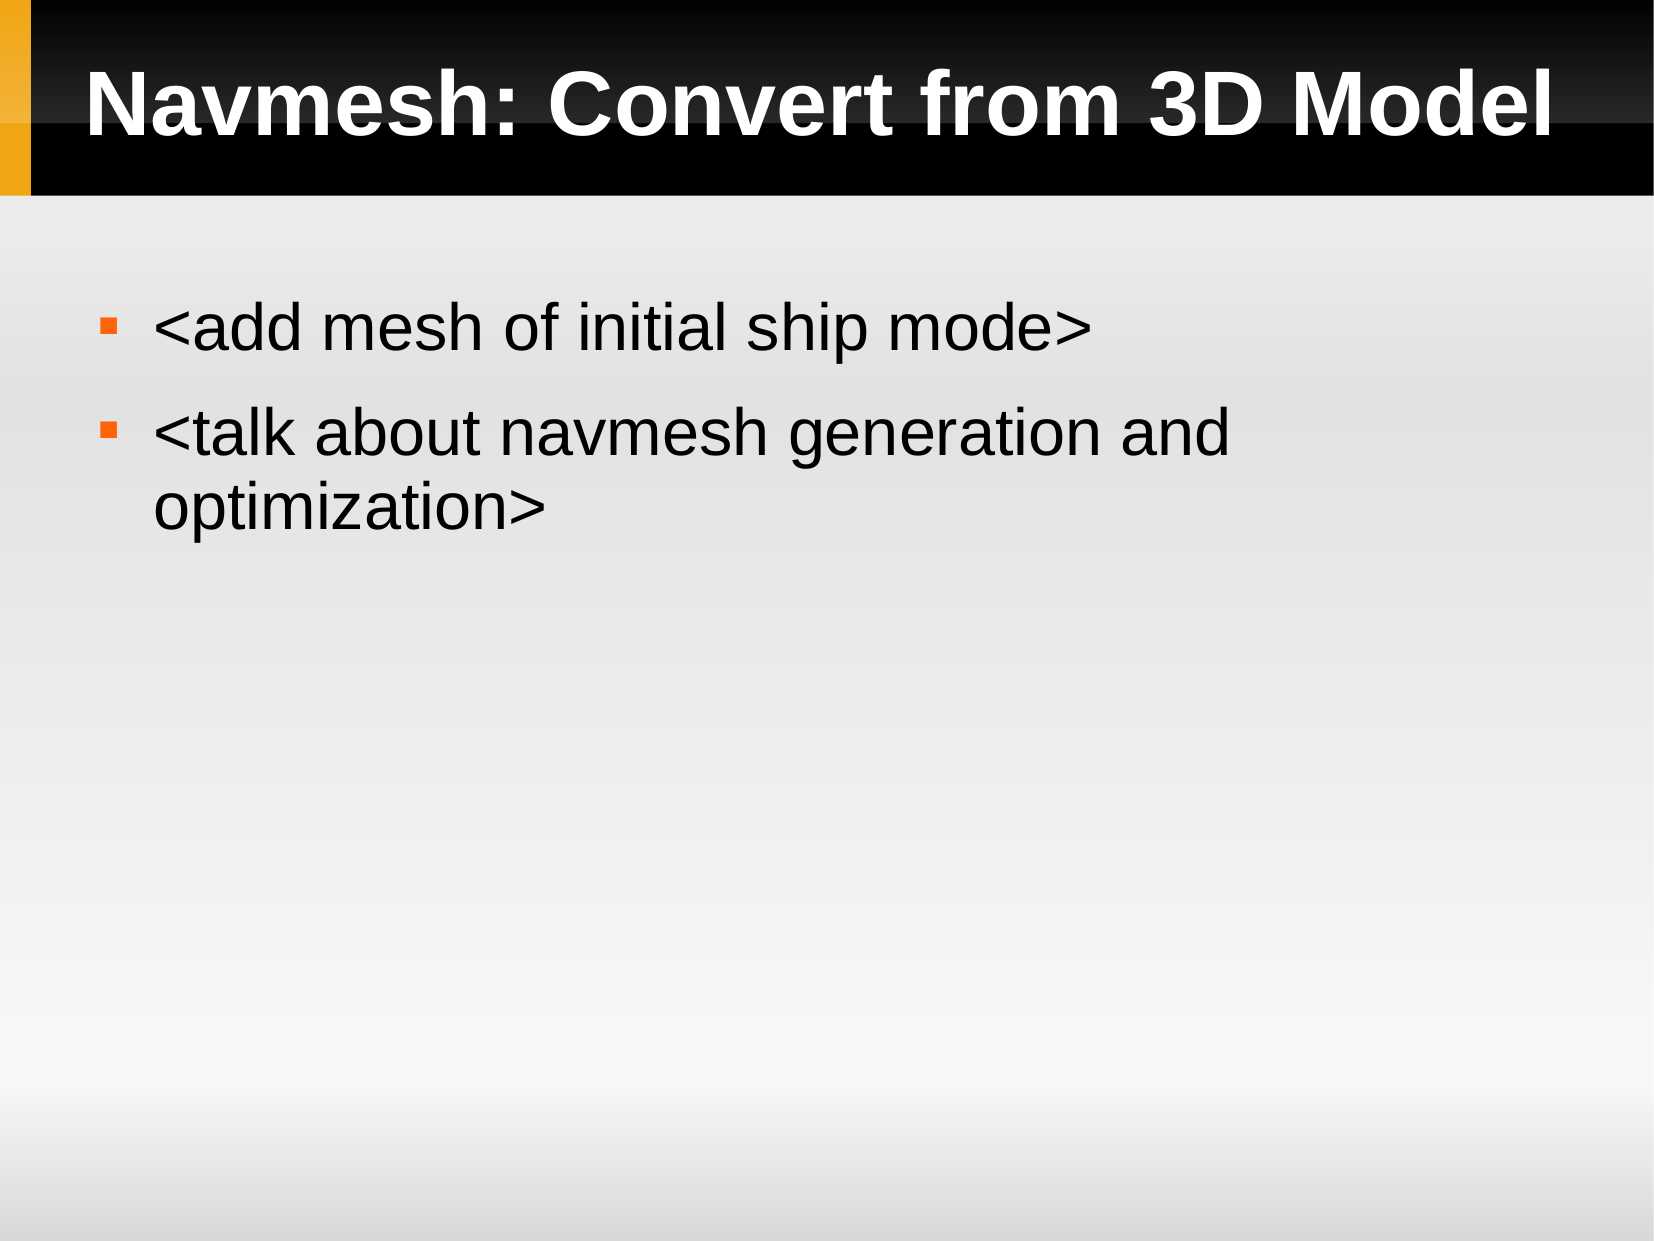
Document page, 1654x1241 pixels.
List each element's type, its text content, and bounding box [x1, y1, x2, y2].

list <add mesh of initial ship mode> <talk about navmesh generation and optimization> [82, 290, 1571, 1109]
title Navmesh: Convert from 3D Model [76, 0, 1565, 208]
picture [0, 0, 1654, 1241]
